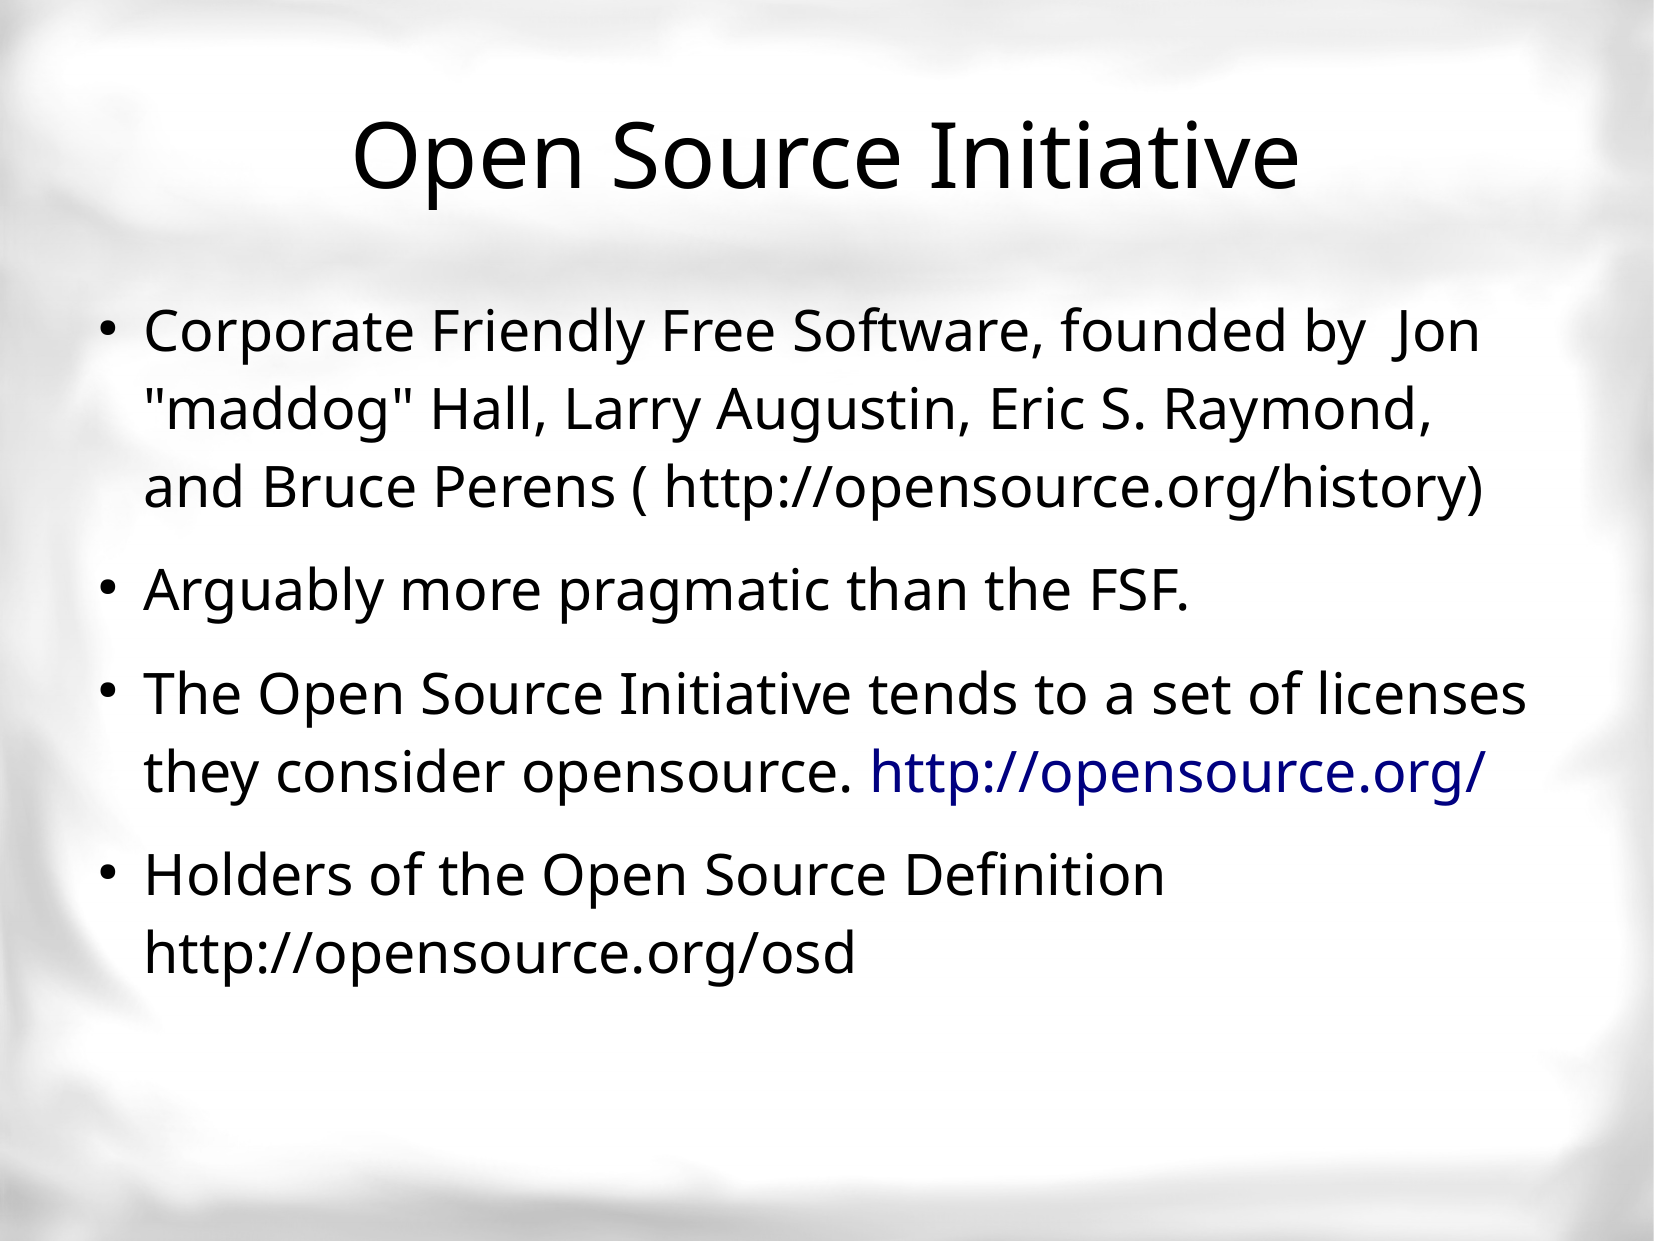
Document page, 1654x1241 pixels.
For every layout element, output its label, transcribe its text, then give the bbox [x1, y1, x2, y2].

title Open Source Initiative [82, 49, 1571, 257]
list Corporate Friendly Free Software, founded by Jon "maddog" Hall, Larry Augustin, Eric S. Raymond, and Bruce Perens ( http://opensource.org/history) Arguably more pragmatic than the FSF. The Open Source Initiative tends to a set of licenses they consider opensource. http://opensource.org/ Holders of the Open Source Definition http://opensource.org/osd [82, 290, 1538, 1010]
picture [0, 0, 1654, 1241]
